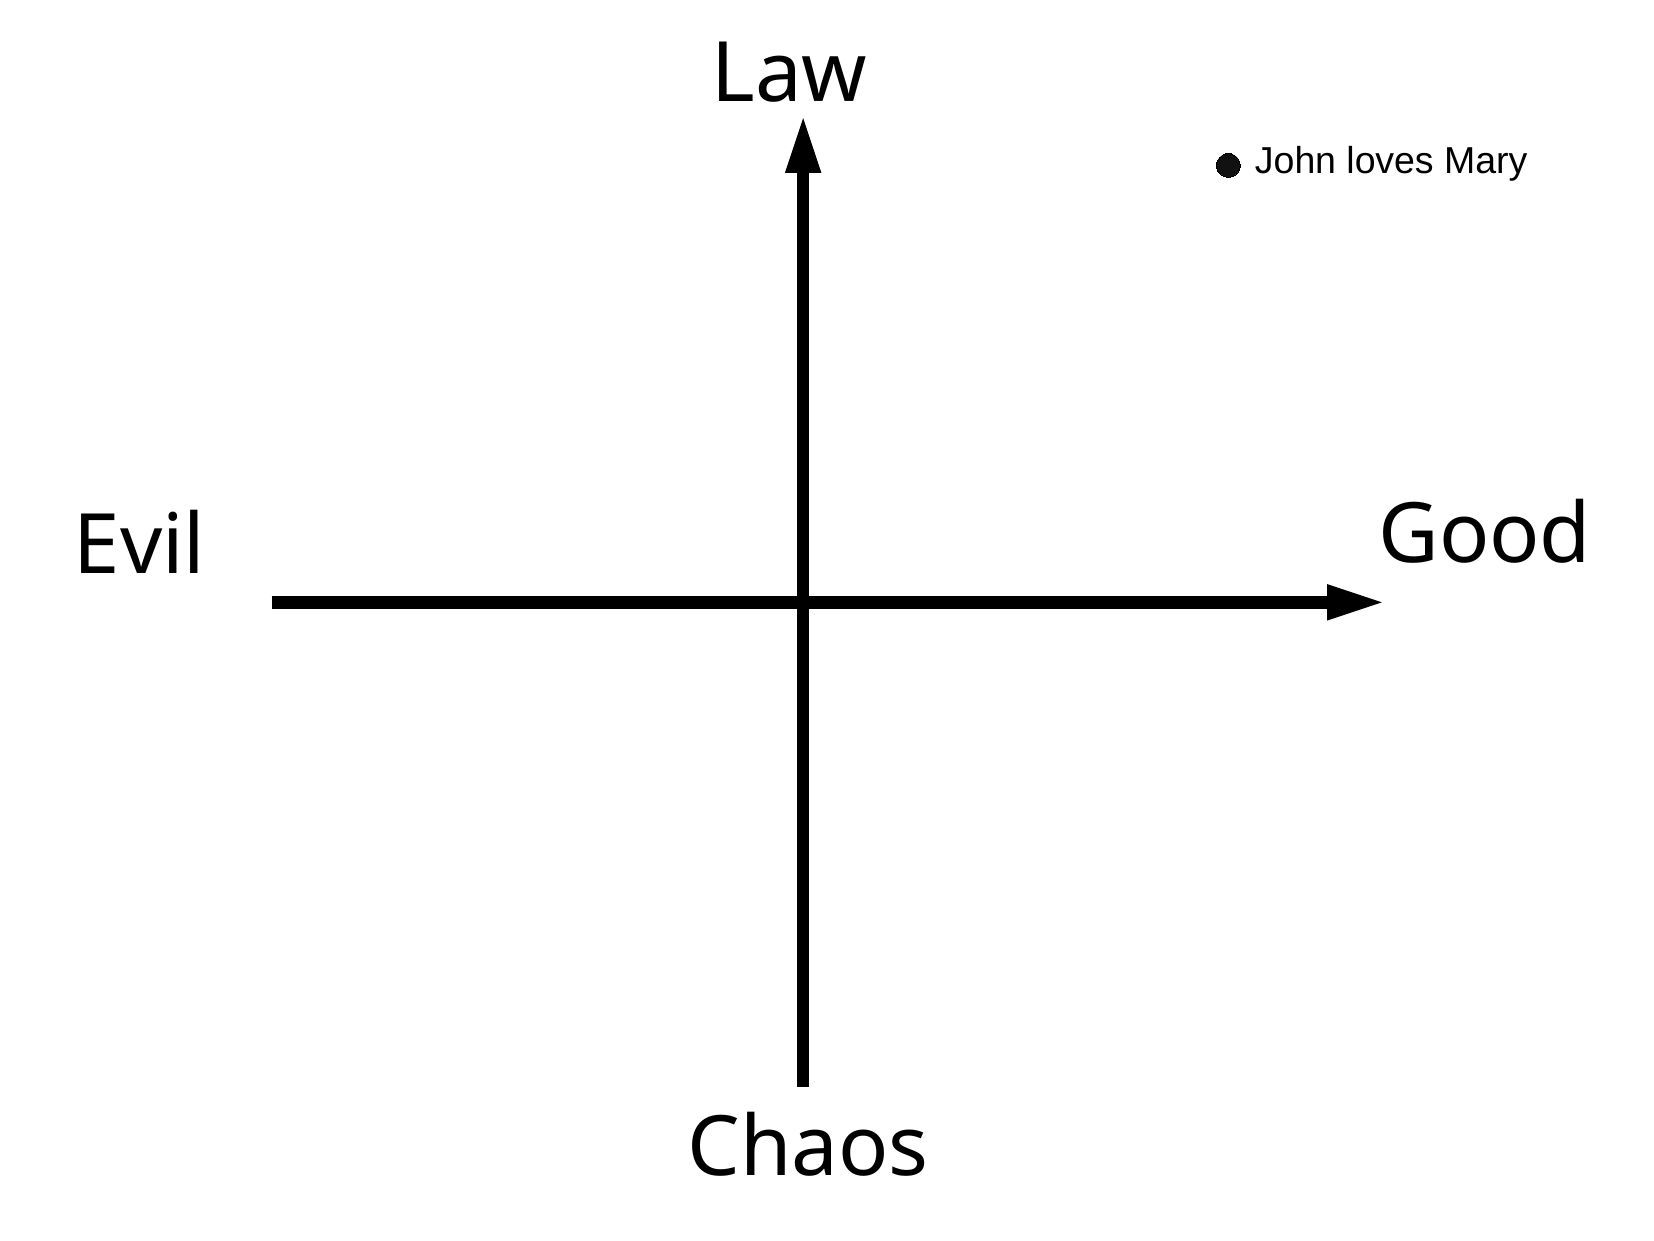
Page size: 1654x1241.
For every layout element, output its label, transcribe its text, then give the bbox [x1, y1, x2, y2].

text_box Evil [59, 477, 249, 626]
text_box Good [1364, 466, 1630, 616]
text_box John loves Mary [1240, 132, 1560, 189]
text_box Chaos [673, 1079, 957, 1241]
text_box [1216, 153, 1240, 178]
text_box Law [696, 4, 898, 154]
